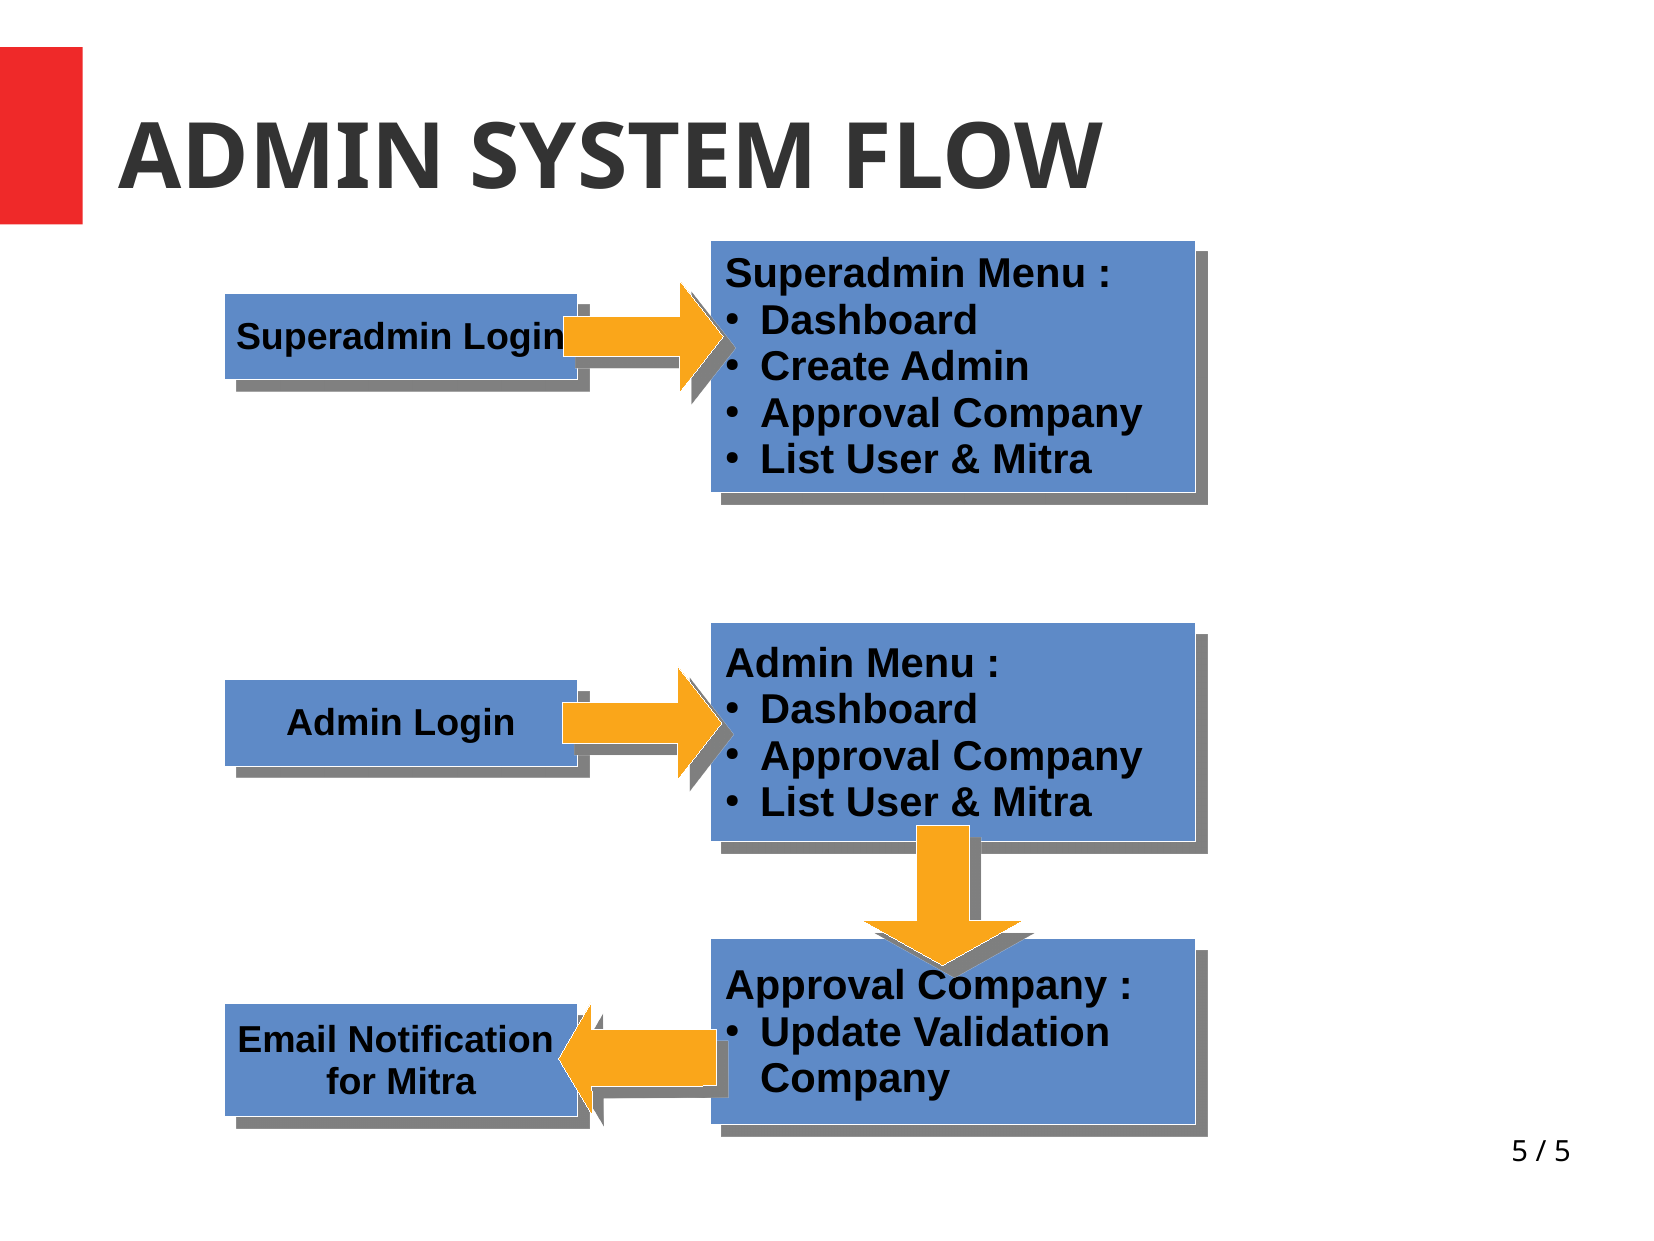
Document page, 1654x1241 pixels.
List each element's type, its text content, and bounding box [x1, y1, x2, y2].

text_box Email Notification for Mitra [224, 1003, 578, 1117]
text_box Superadmin Login [224, 293, 578, 380]
text_box Superadmin Menu : Dashboard Create Admin Approval Company List User & Mitra [710, 240, 1196, 493]
text_box [558, 1001, 717, 1115]
text_box Approval Company : Update Validation Company [710, 938, 1196, 1125]
text_box Admin Menu : Dashboard Approval Company List User & Mitra [710, 622, 1196, 842]
text_box [862, 825, 1023, 966]
text_box [563, 279, 724, 393]
text_box Admin Login [224, 679, 578, 767]
text_box [562, 666, 722, 780]
title ADMIN SYSTEM FLOW [118, 49, 1571, 257]
